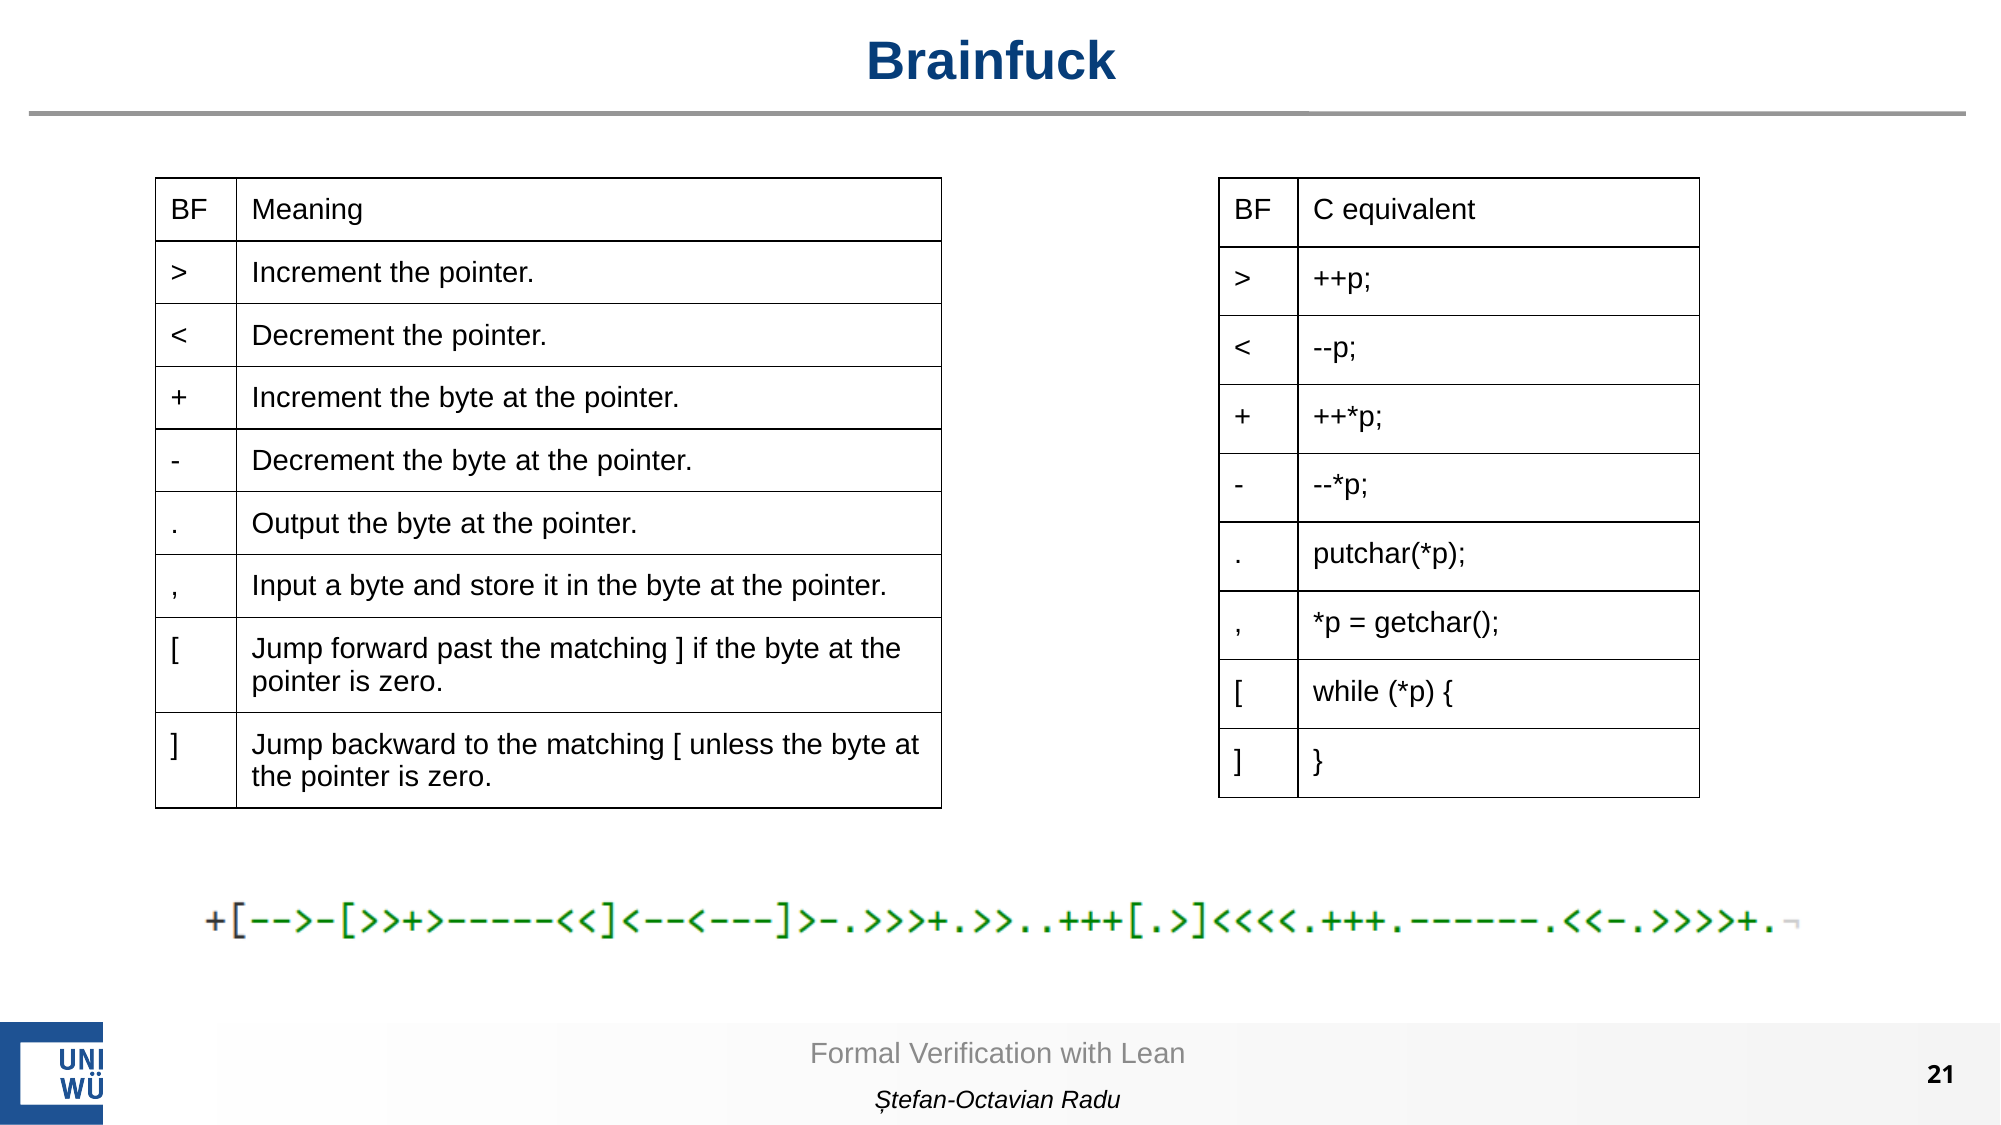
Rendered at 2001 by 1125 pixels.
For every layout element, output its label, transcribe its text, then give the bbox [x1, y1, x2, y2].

table_cell > [156, 242, 236, 303]
table_cell - [156, 430, 236, 491]
table_cell + [156, 367, 236, 428]
table_cell Decrement the pointer. [237, 304, 941, 366]
table_cell Output the byte at the pointer. [237, 492, 941, 554]
table_cell Decrement the byte at the pointer. [237, 430, 941, 491]
table_cell while (*p) { [1299, 660, 1699, 728]
table_cell ] [1220, 729, 1297, 797]
table_header C equivalent [1299, 179, 1699, 246]
table_cell } [1299, 729, 1699, 797]
picture [0, 1022, 103, 1125]
table_cell , [156, 555, 236, 617]
table_cell --p; [1299, 316, 1699, 384]
title Brainfuck [118, 4, 1867, 111]
table_cell Increment the pointer. [237, 242, 941, 303]
table_cell *p = getchar(); [1299, 592, 1699, 659]
table_cell Input a byte and store it in the byte at the pointer. [237, 555, 941, 617]
table_cell --*p; [1299, 454, 1699, 521]
table_header BF [1220, 179, 1297, 246]
table_cell [ [156, 618, 236, 712]
picture [188, 890, 1812, 953]
table_cell ++p; [1299, 248, 1699, 315]
table_cell Increment the byte at the pointer. [237, 367, 941, 428]
table_cell < [156, 304, 236, 366]
table_cell , [1220, 592, 1297, 659]
table_header BF [156, 179, 236, 240]
table_cell [ [1220, 660, 1297, 728]
table_cell . [1220, 523, 1297, 590]
table_cell ] [156, 713, 236, 807]
table_cell ++*p; [1299, 385, 1699, 453]
table_cell < [1220, 316, 1297, 384]
table_cell . [156, 492, 236, 554]
table_cell + [1220, 385, 1297, 453]
table_header Meaning [237, 179, 941, 240]
table_cell Jump backward to the matching [ unless the byte at the pointer is zero. [237, 713, 941, 807]
table_cell > [1220, 248, 1297, 315]
table_cell - [1220, 454, 1297, 521]
table_cell putchar(*p); [1299, 523, 1699, 590]
table_cell Jump forward past the matching ] if the byte at the pointer is zero. [237, 618, 941, 712]
